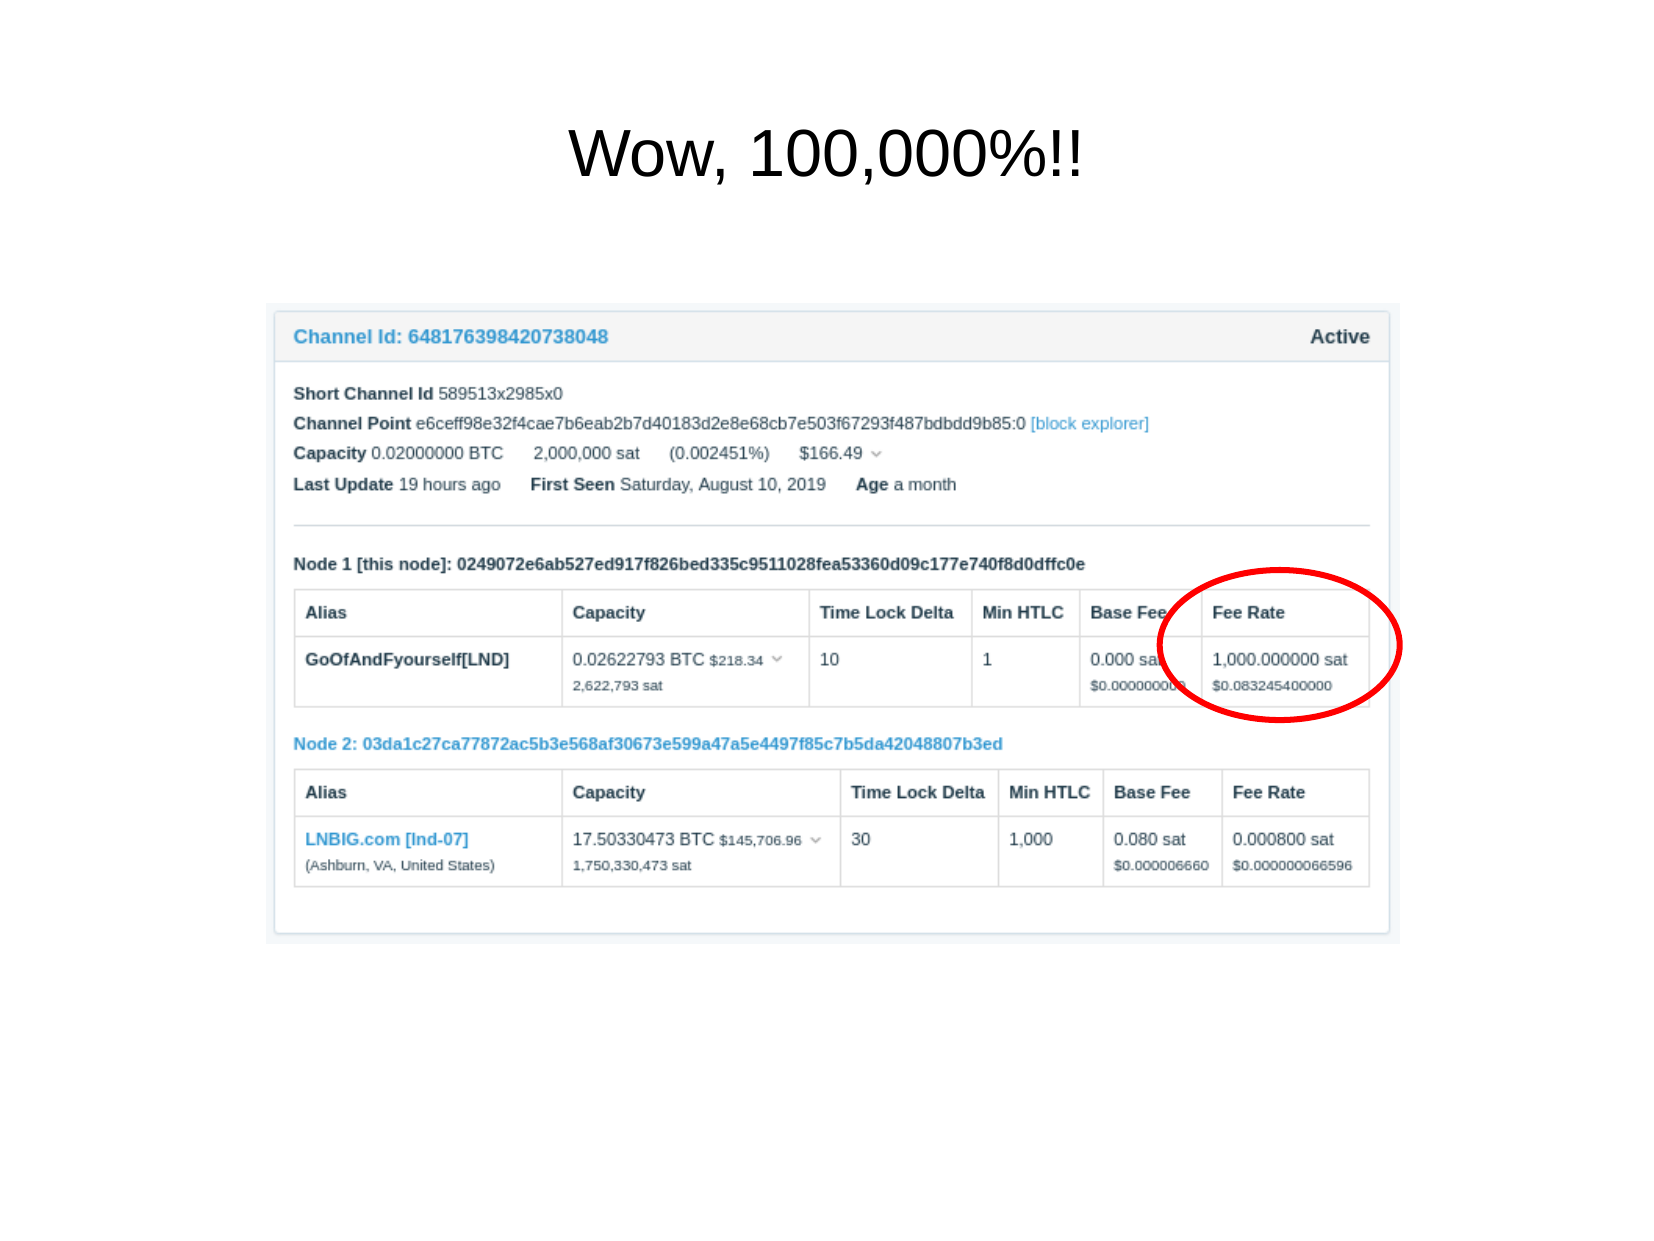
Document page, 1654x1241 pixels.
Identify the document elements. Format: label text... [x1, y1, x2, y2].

picture [266, 303, 1400, 944]
title Wow, 100,000%!! [82, 49, 1571, 257]
picture [1163, 574, 1396, 717]
